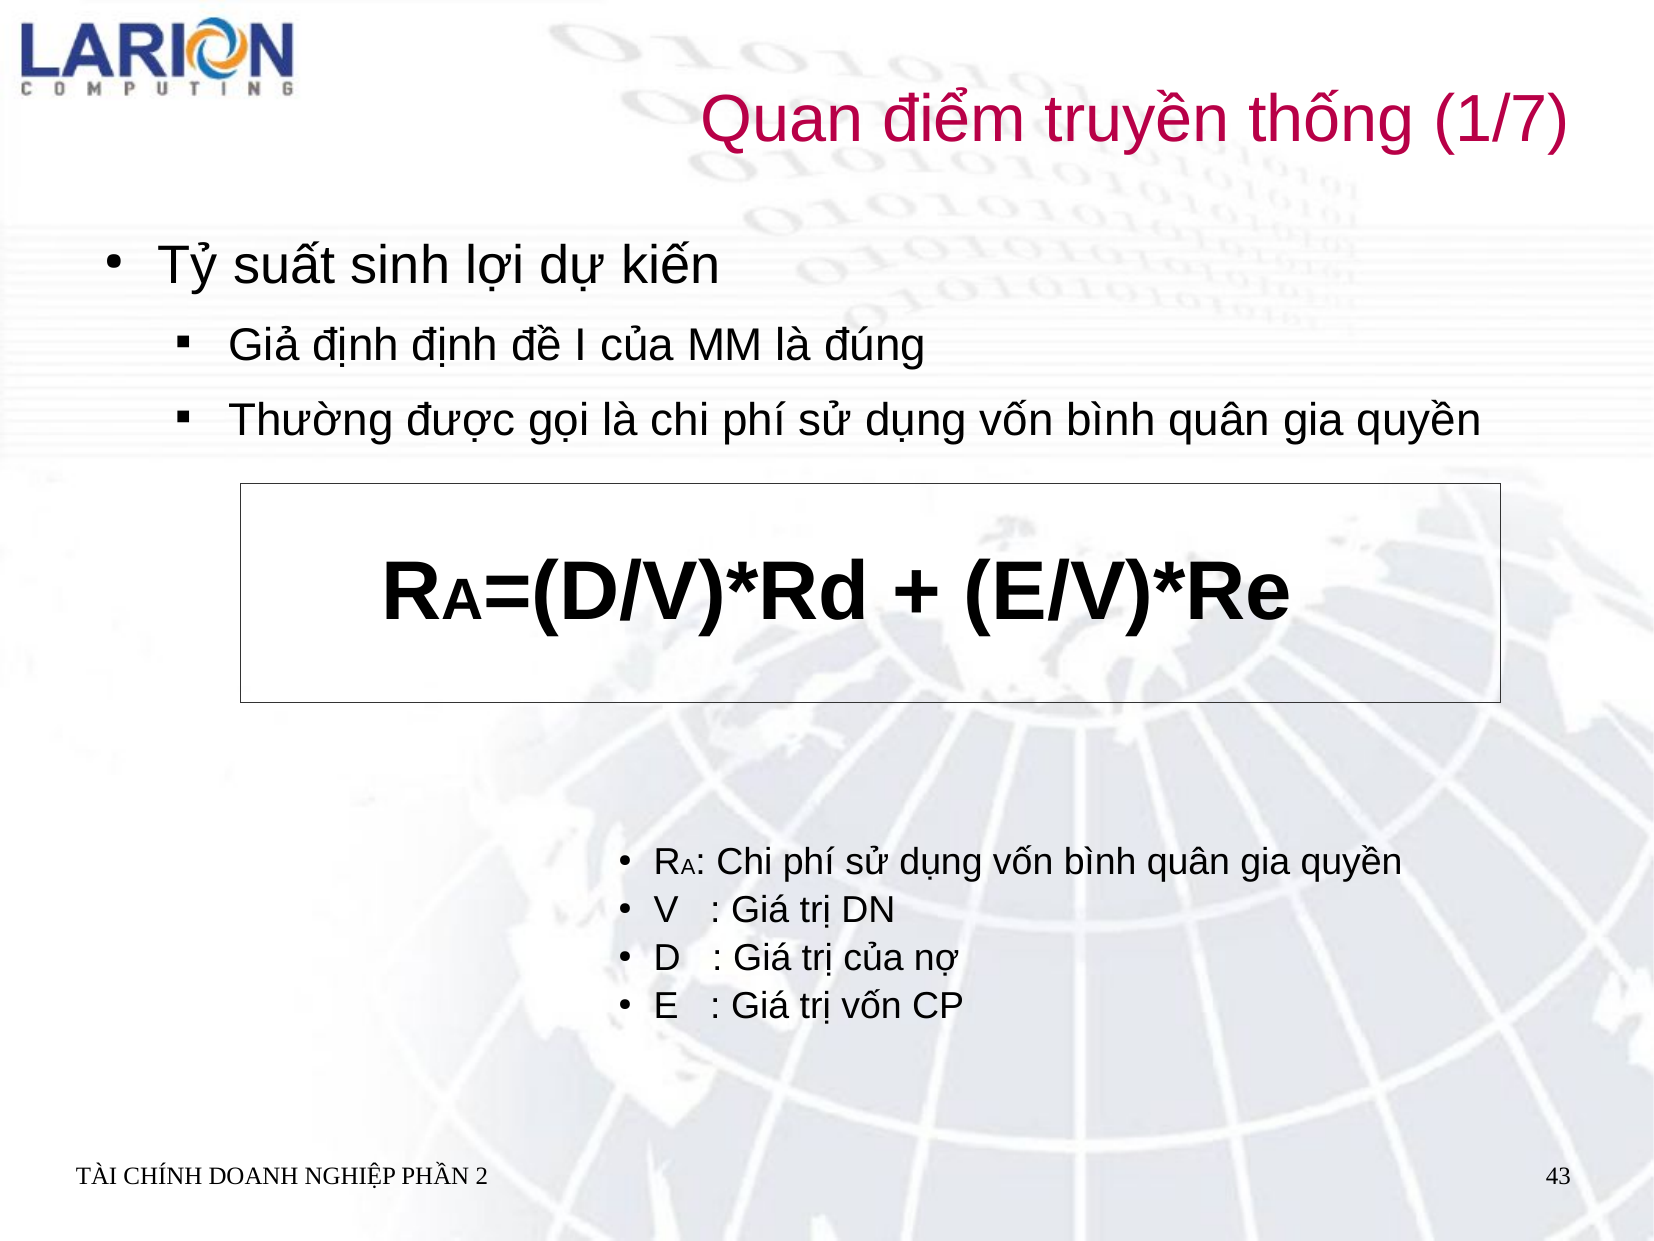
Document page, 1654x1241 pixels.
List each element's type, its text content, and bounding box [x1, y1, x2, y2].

picture [0, 0, 1654, 1241]
title Quan điểm truyền thống (1/7) [300, 49, 1571, 188]
list Tỷ suất sinh lợi dự kiến Giả định định đề I của MM là đúng Thường được gọi là chi phí sử dụng vốn bình quân gia quyền RA=(D/V)*Rd + (E/V)*Re RA: Chi phí sử dụng vốn bình quân gia quyền V : Giá trị DN D : Giá trị của nợ E : Giá trị vốn CP [86, 234, 1576, 1039]
